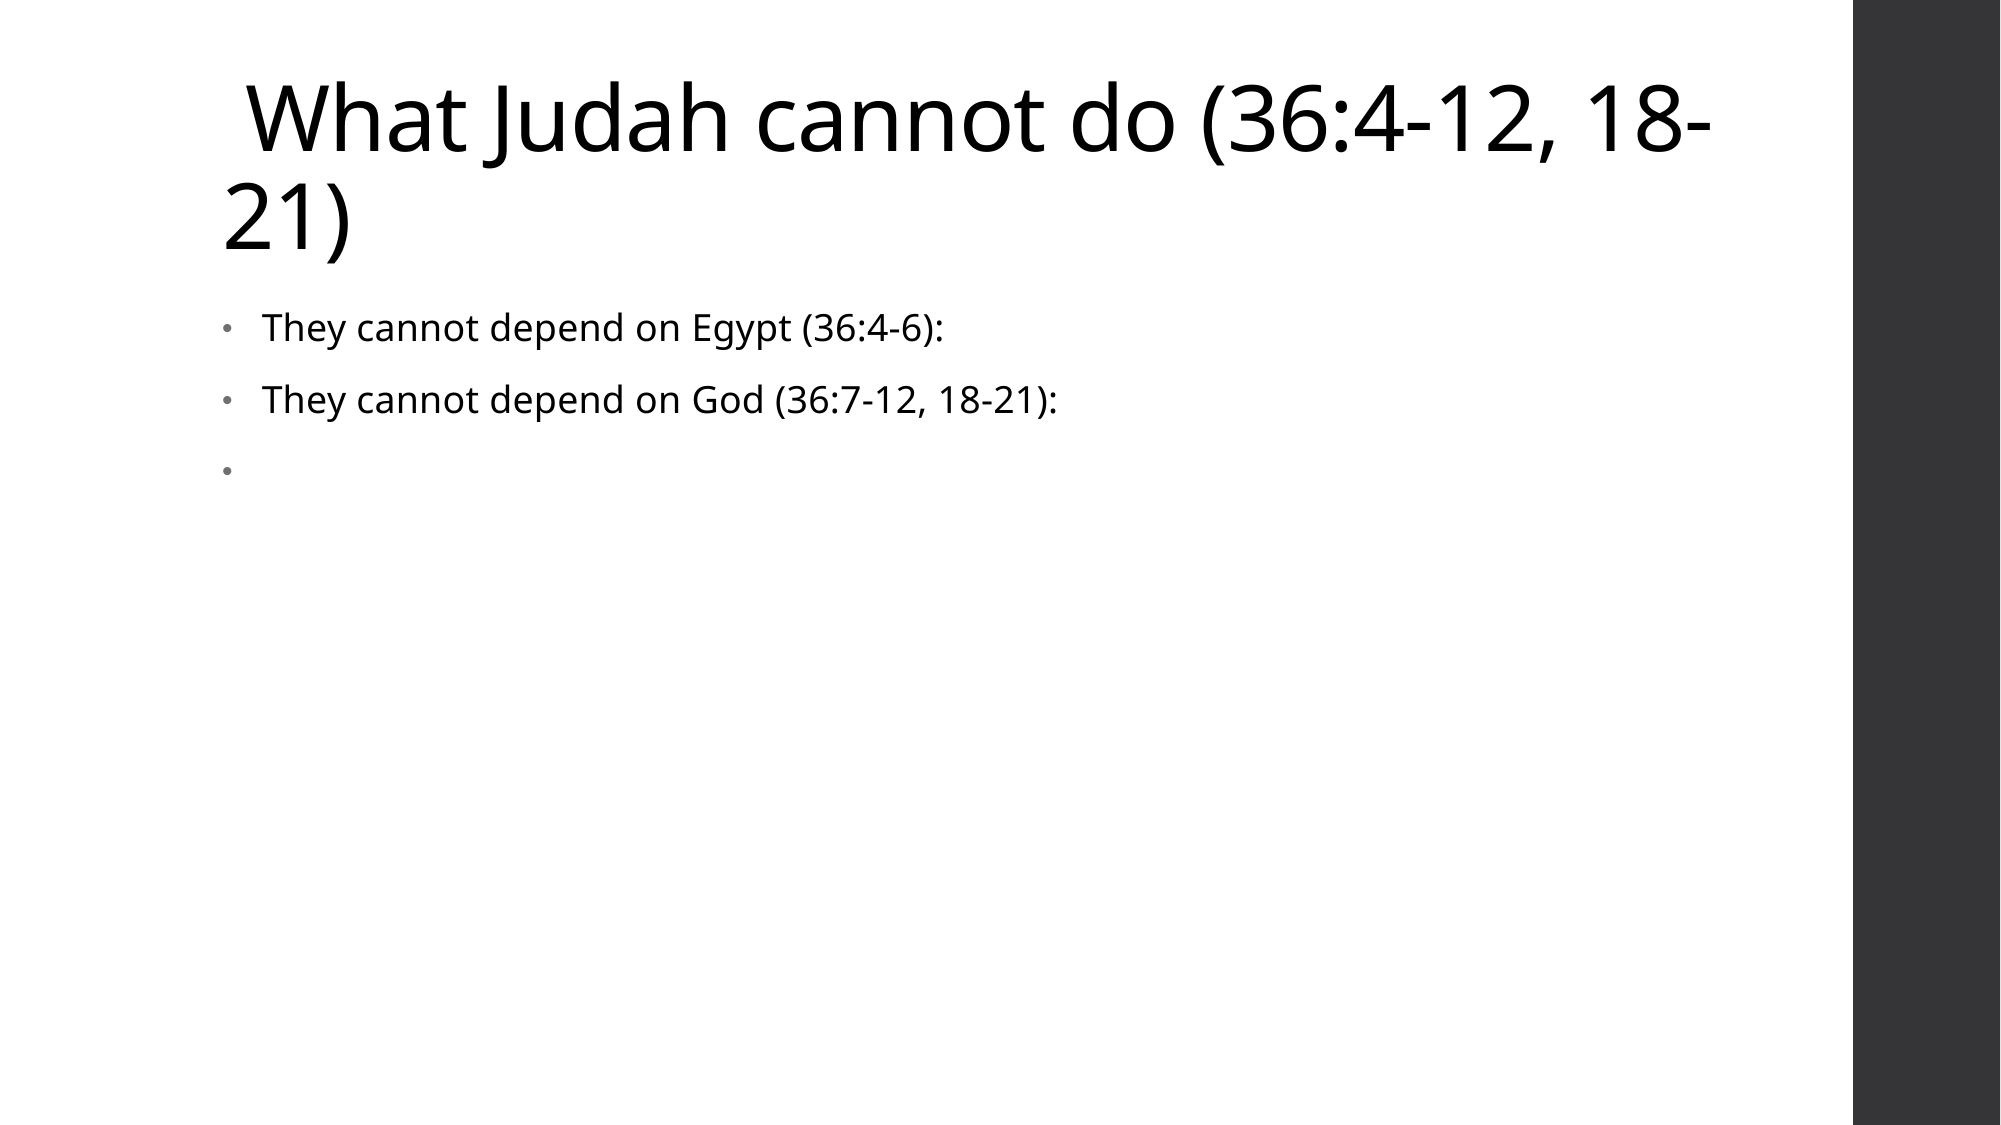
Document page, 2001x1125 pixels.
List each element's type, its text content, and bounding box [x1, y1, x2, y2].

title What Judah cannot do (36:4-12, 18-21) [206, 60, 1797, 278]
list They cannot depend on Egypt (36:4-6): They cannot depend on God (36:7-12, 18-21): [206, 299, 1617, 1014]
